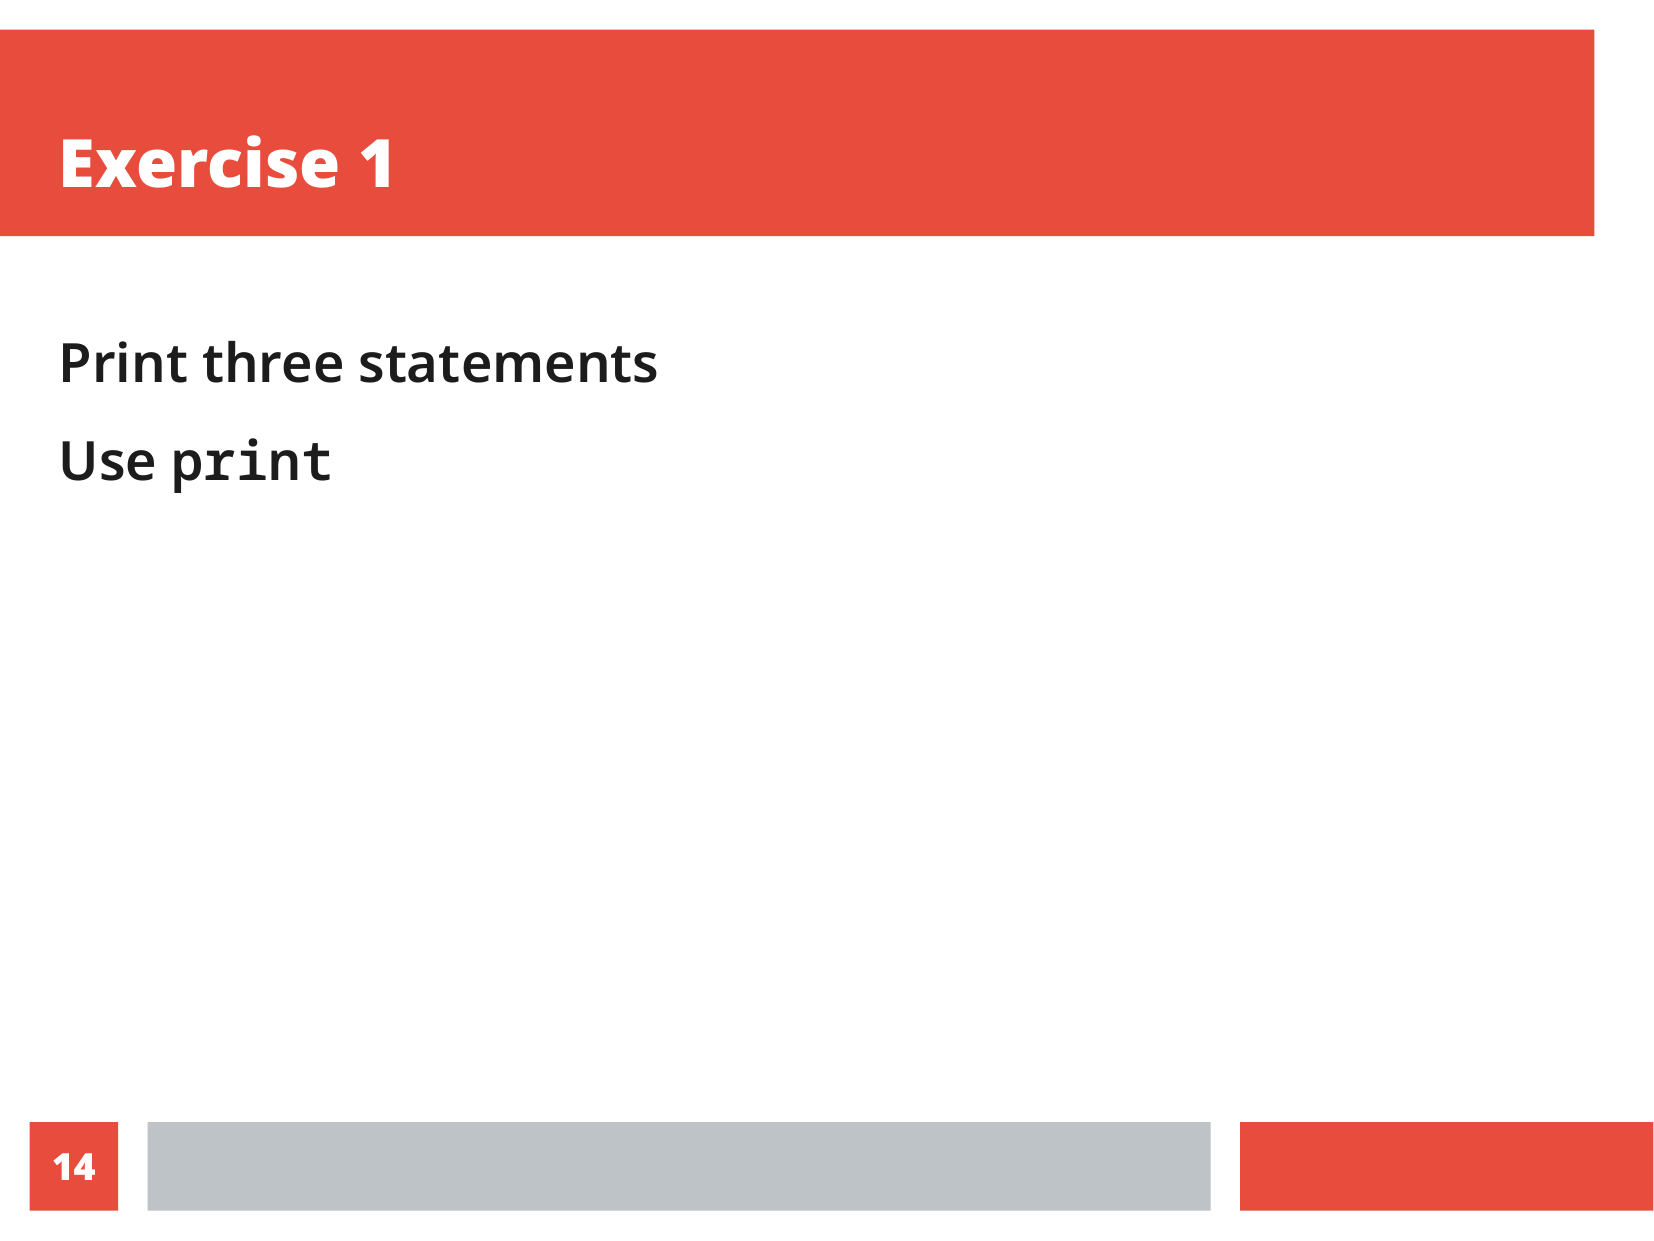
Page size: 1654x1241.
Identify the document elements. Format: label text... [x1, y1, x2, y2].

title Exercise 1 [59, 59, 1595, 207]
list Print three statements Use print [59, 324, 1565, 1093]
